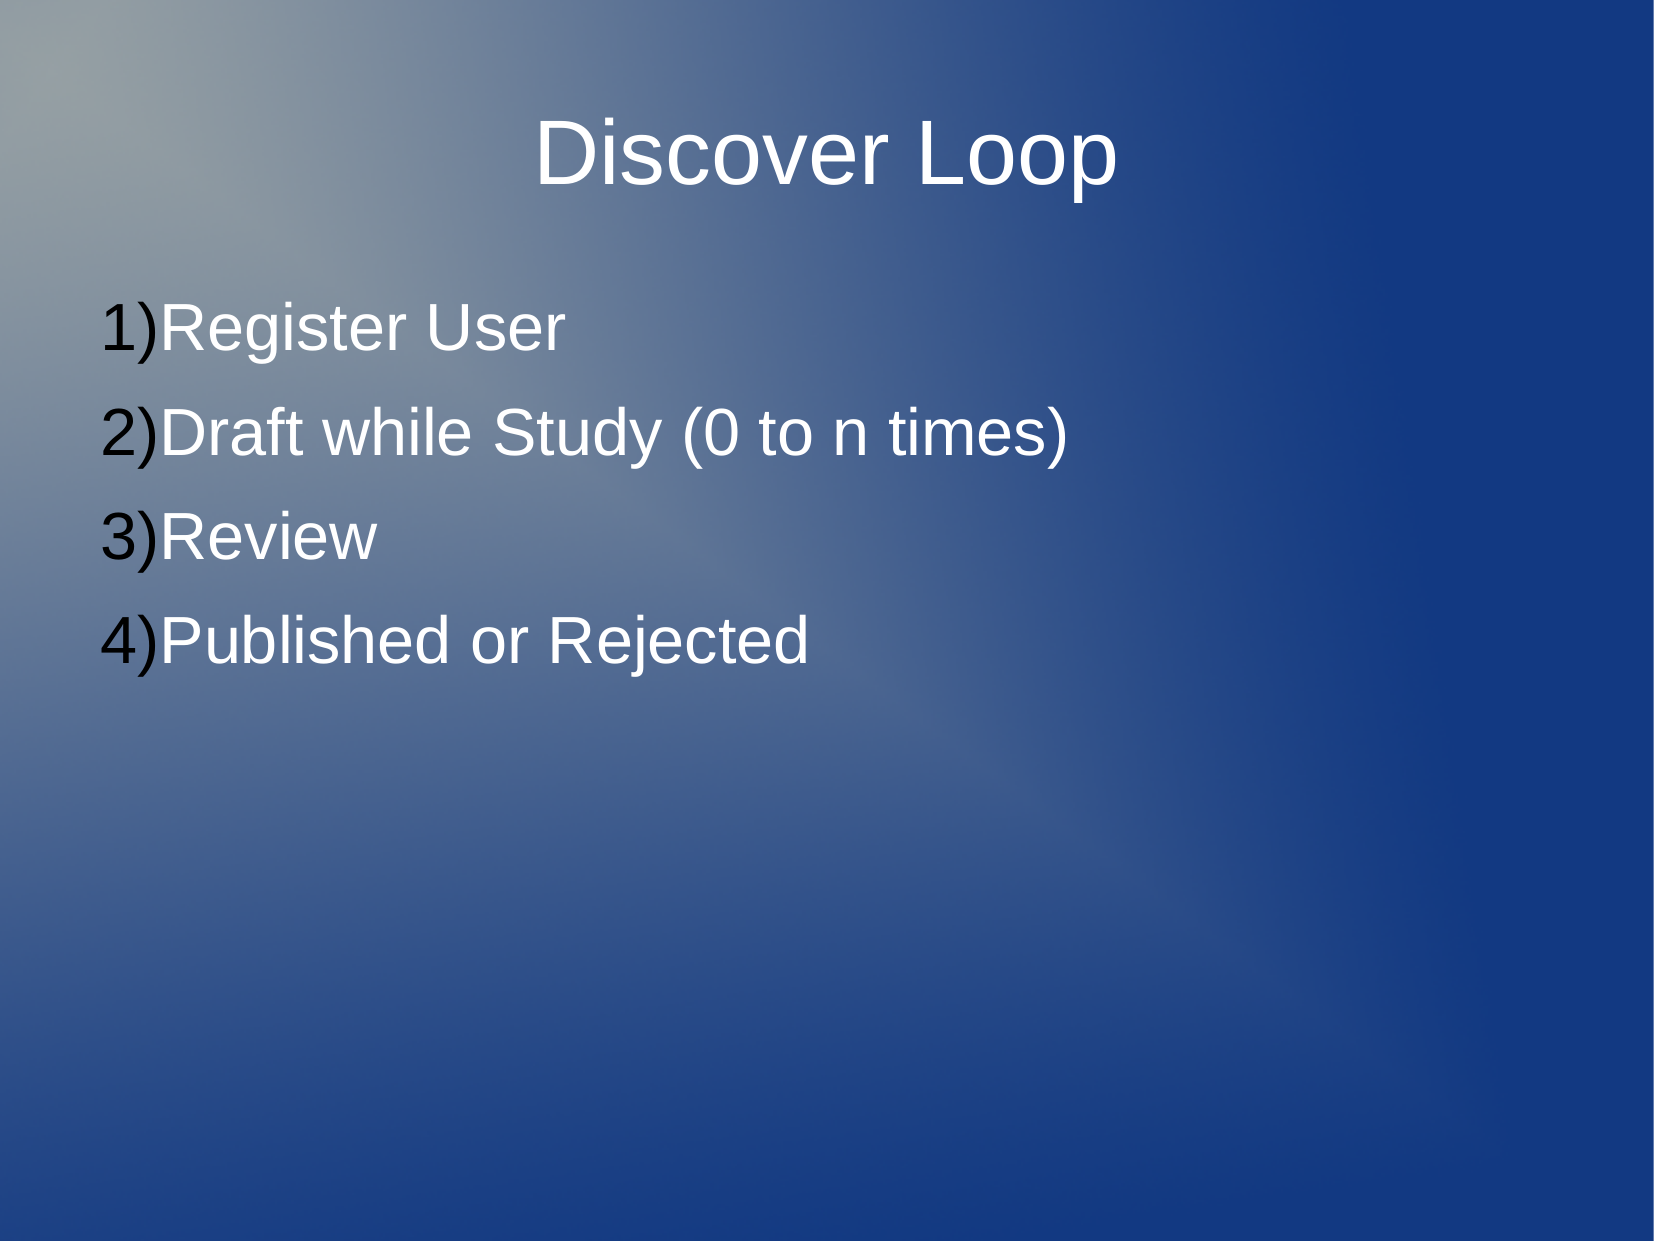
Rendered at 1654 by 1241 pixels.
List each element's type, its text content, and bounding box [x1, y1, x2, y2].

list Register User Draft while Study (0 to n times) Review Published or Rejected [82, 290, 1571, 1109]
title Discover Loop [82, 49, 1571, 257]
picture [0, 0, 1654, 1241]
